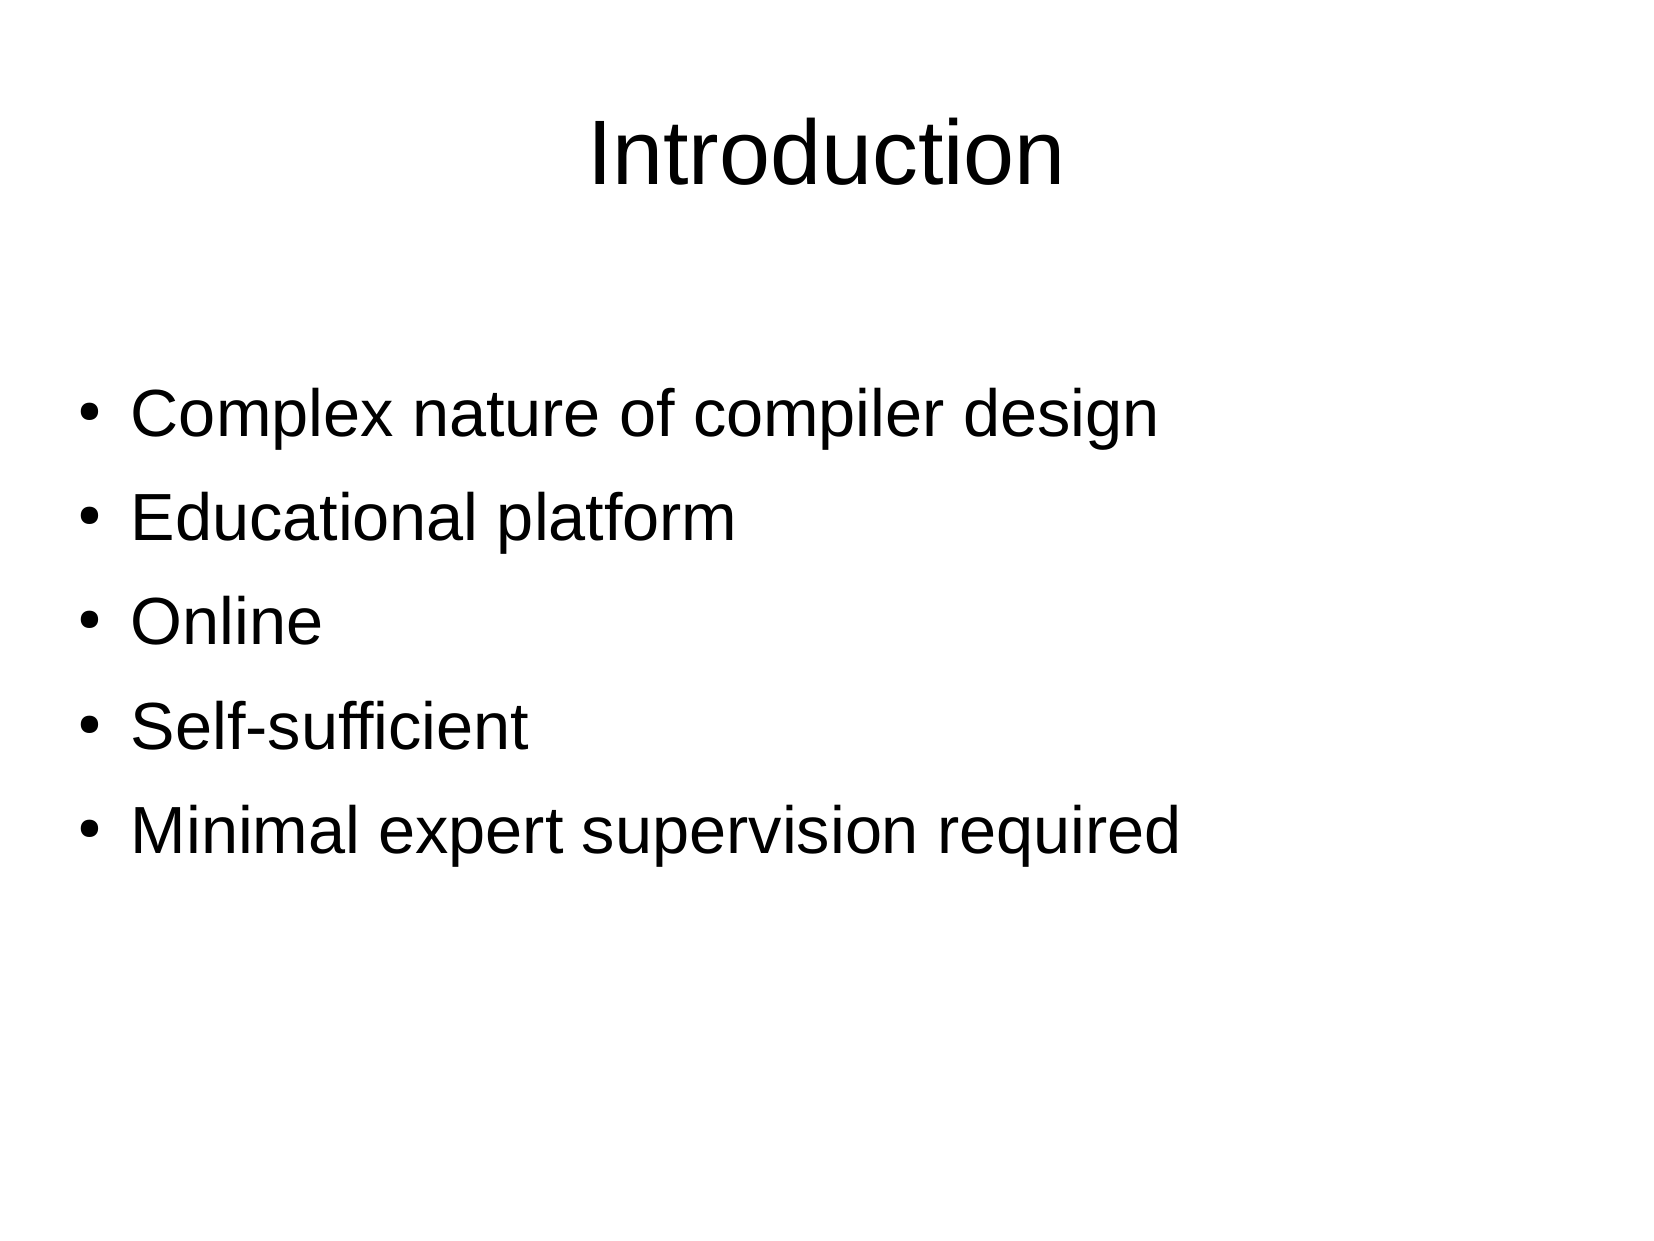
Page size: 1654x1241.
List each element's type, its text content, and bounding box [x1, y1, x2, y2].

list Complex nature of compiler design Educational platform Online Self-sufficient Minimal expert supervision required [60, 375, 1549, 1096]
title Introduction [82, 49, 1571, 257]
